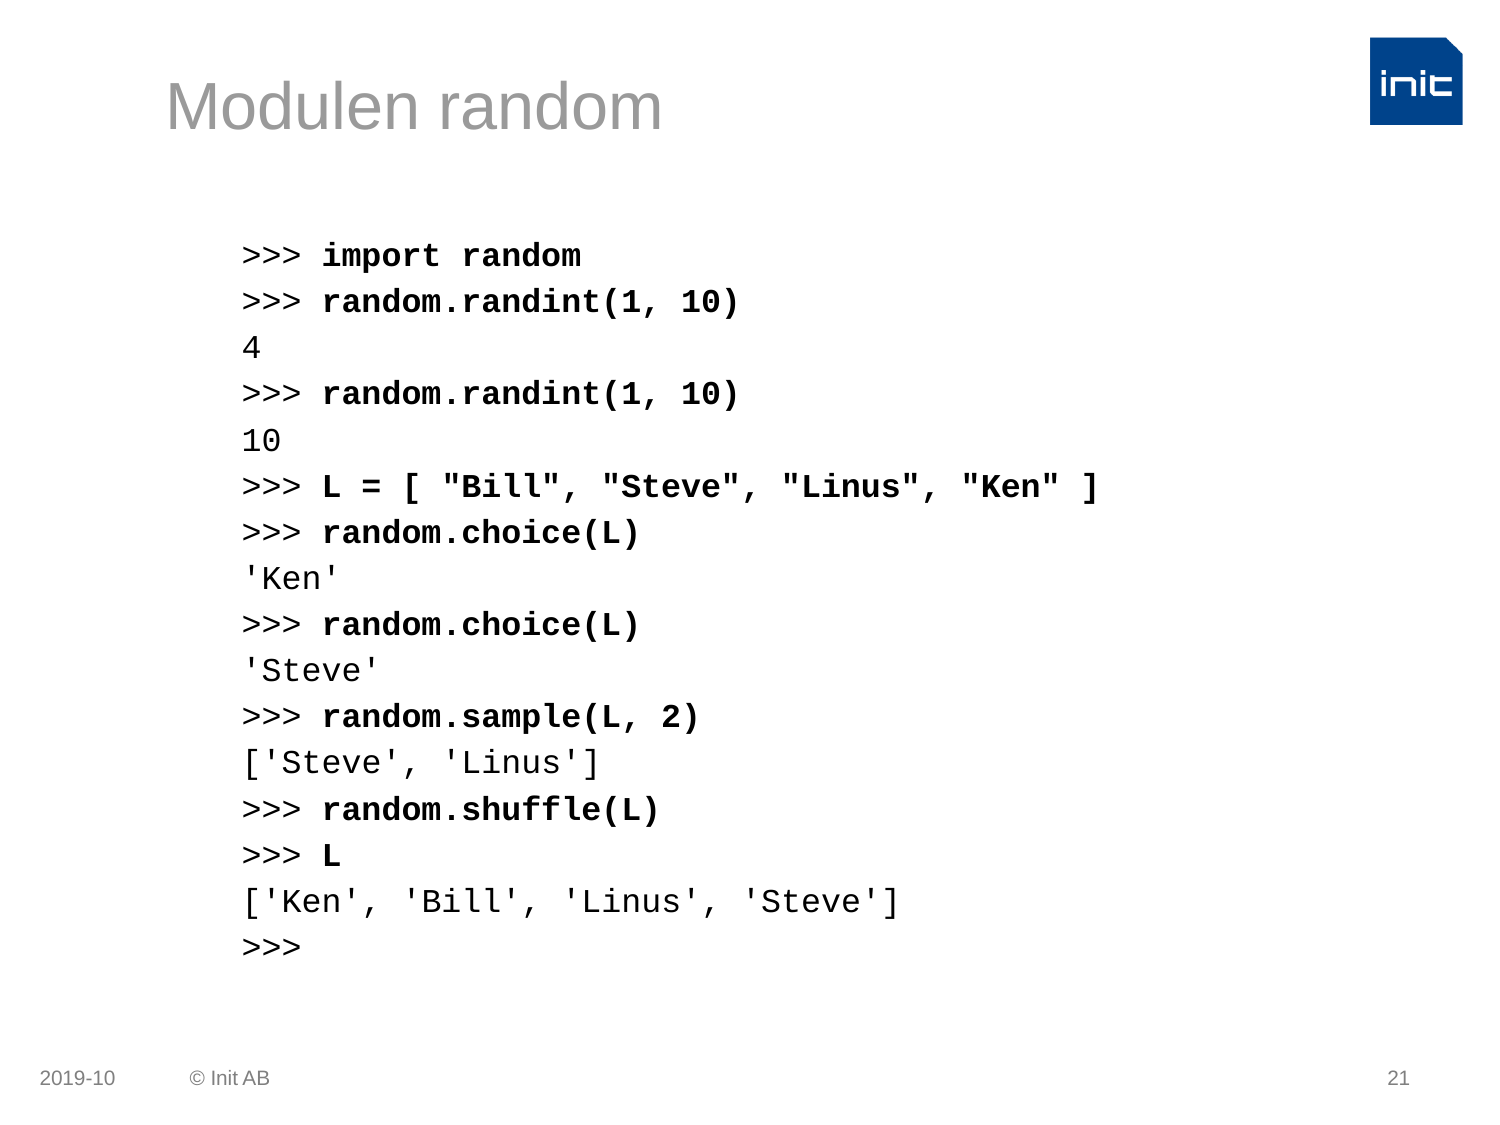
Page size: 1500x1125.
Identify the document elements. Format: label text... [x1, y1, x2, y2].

text_box <nummer> [1349, 1037, 1426, 1098]
text_box Modulen random [149, 0, 1351, 150]
text_box © Init AB [174, 1037, 1326, 1098]
text_box 2019-10 [24, 1037, 150, 1098]
text_box >>> import random >>> random.randint(1, 10) 4 >>> random.randint(1, 10) 10 >>> L = [ "Bill", "Steve", "Linus", "Ken" ] >>> random.choice(L) 'Ken' >>> random.choice(L) 'Steve' >>> random.sample(L, 2) ['Steve', 'Linus'] >>> random.shuffle(L) >>> L ['Ken', 'Bill', 'Linus', 'Steve'] >>> [149, 189, 1351, 1024]
picture [1370, 37, 1463, 125]
